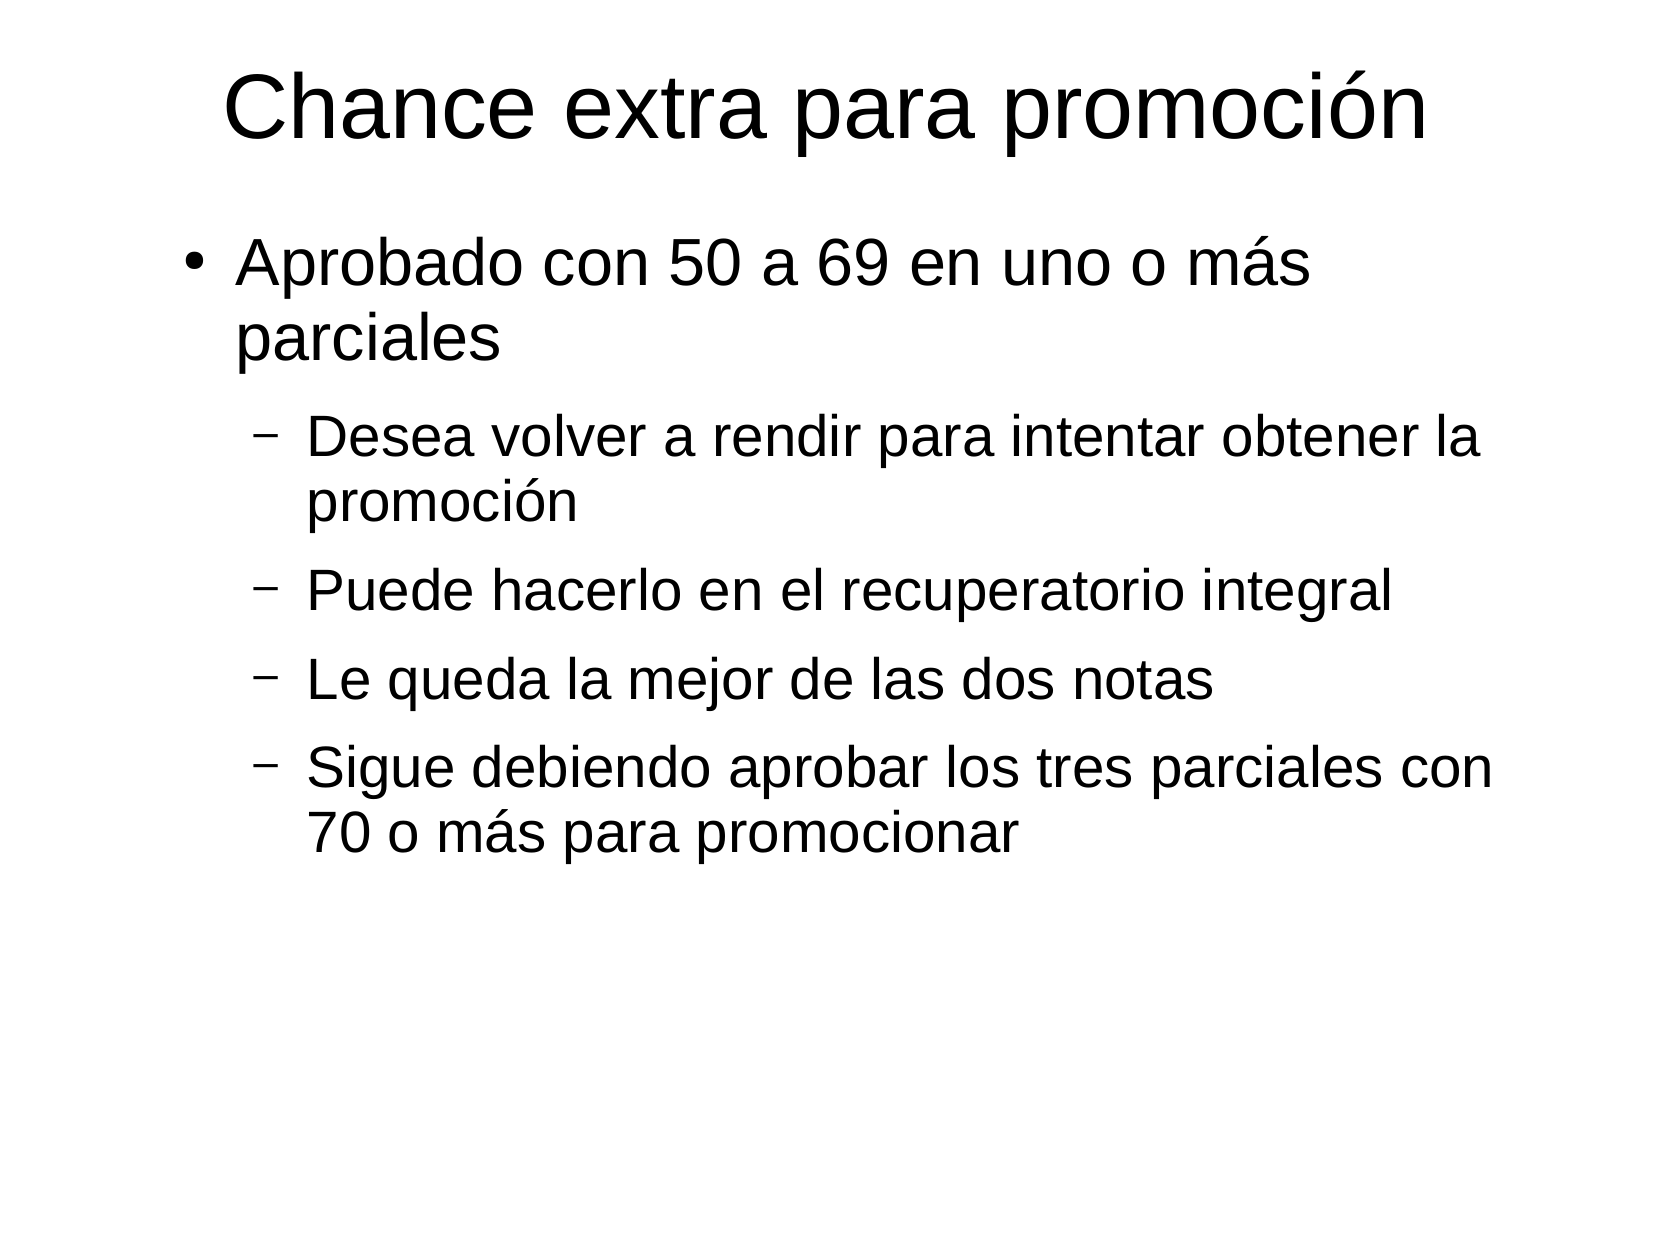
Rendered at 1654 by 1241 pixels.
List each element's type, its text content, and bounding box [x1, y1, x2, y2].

list Aprobado con 50 a 69 en uno o más parciales Desea volver a rendir para intentar obtener la promoción Puede hacerlo en el recuperatorio integral Le queda la mejor de las dos notas Sigue debiendo aprobar los tres parciales con 70 o más para promocionar [164, 225, 1500, 1051]
title Chance extra para promoción [82, 49, 1571, 166]
